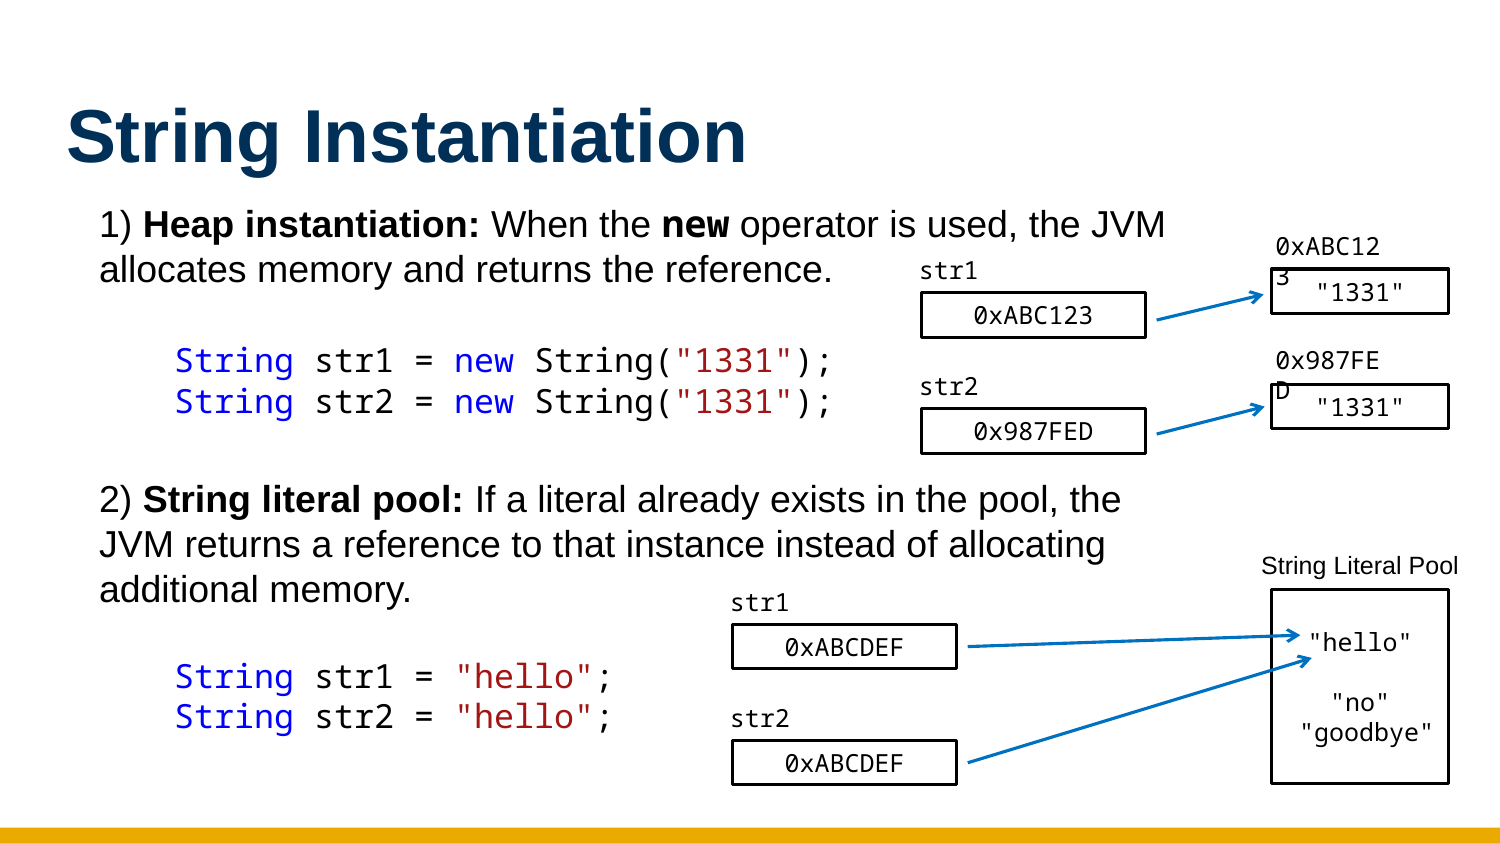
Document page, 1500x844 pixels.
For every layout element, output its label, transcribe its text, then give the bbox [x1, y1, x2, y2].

text_box "hello" "no" "goodbye" [1271, 589, 1449, 784]
text_box String Literal Pool [1222, 541, 1498, 587]
text_box 0xABCDEF [732, 740, 957, 785]
text_box 2) String literal pool: If a literal already exists in the pool, the JVM returns a reference to that instance instead of allocating additional memory. String str1 = "hello"; String str2 = "hello"; [65, 473, 1185, 778]
text_box str2 [715, 694, 861, 740]
text_box "1331" [1271, 269, 1449, 314]
text_box str1 [904, 246, 1050, 292]
text_box "1331" [1271, 384, 1449, 429]
text_box 0xABC123 [921, 292, 1146, 338]
text_box String Instantiation [51, 72, 1449, 189]
text_box 0x987FED [1260, 337, 1408, 413]
text_box 0xABCDEF [732, 624, 957, 669]
text_box 0x987FED [921, 408, 1146, 454]
text_box str2 [904, 362, 1050, 408]
text_box 1) Heap instantiation: When the new operator is used, the JVM allocates memory and returns the reference. String str1 = new String("1331"); String str2 = new String("1331"); [65, 192, 1185, 473]
text_box str1 [715, 578, 861, 624]
text_box 0xABC123 [1260, 223, 1407, 299]
